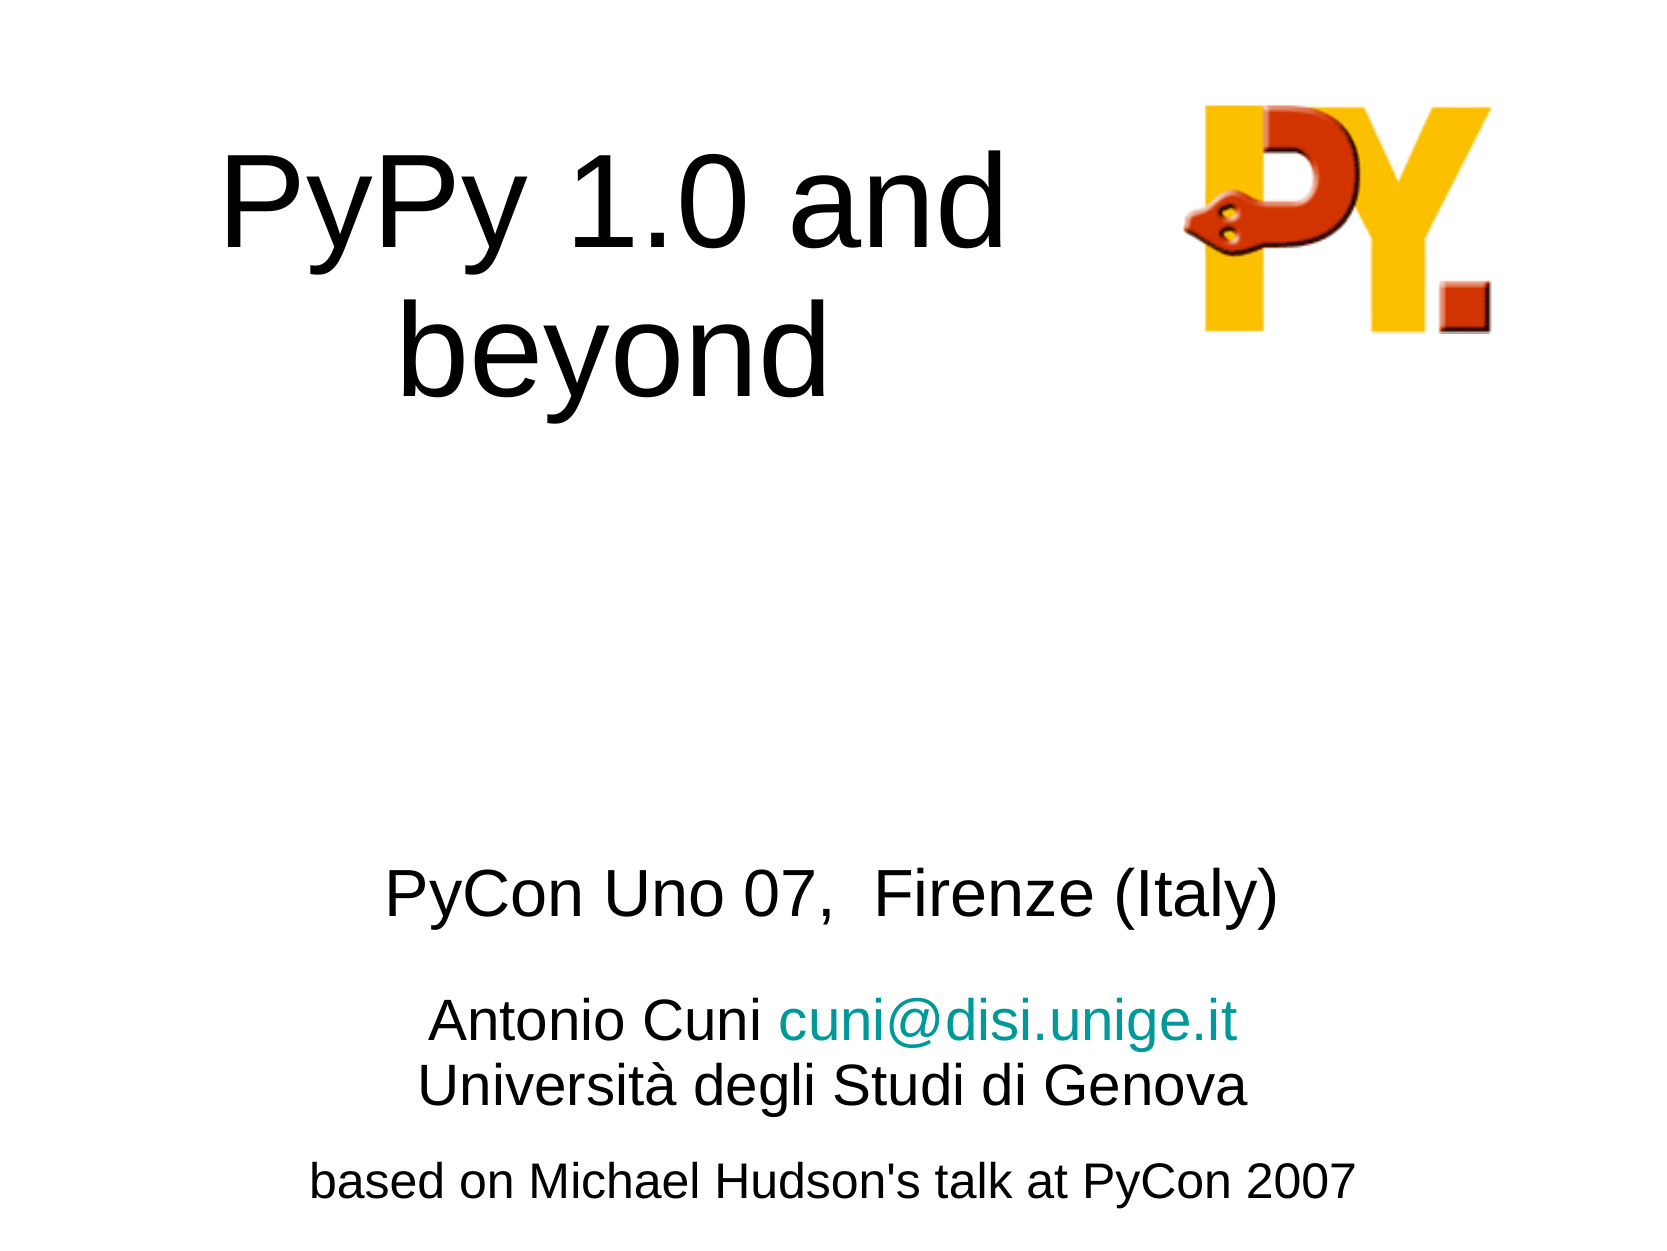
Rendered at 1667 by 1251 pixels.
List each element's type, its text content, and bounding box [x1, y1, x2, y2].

picture [1183, 104, 1494, 334]
text_box based on Michael Hudson's talk at PyCon 2007 [309, 1153, 1358, 1209]
text_box PyCon Uno 07, Firenze (Italy) [384, 856, 1282, 932]
list Antonio Cuni cuni@disi.unige.it Università degli Studi di Genova [162, 987, 1505, 1251]
title PyPy 1.0 and beyond [83, 118, 1144, 721]
